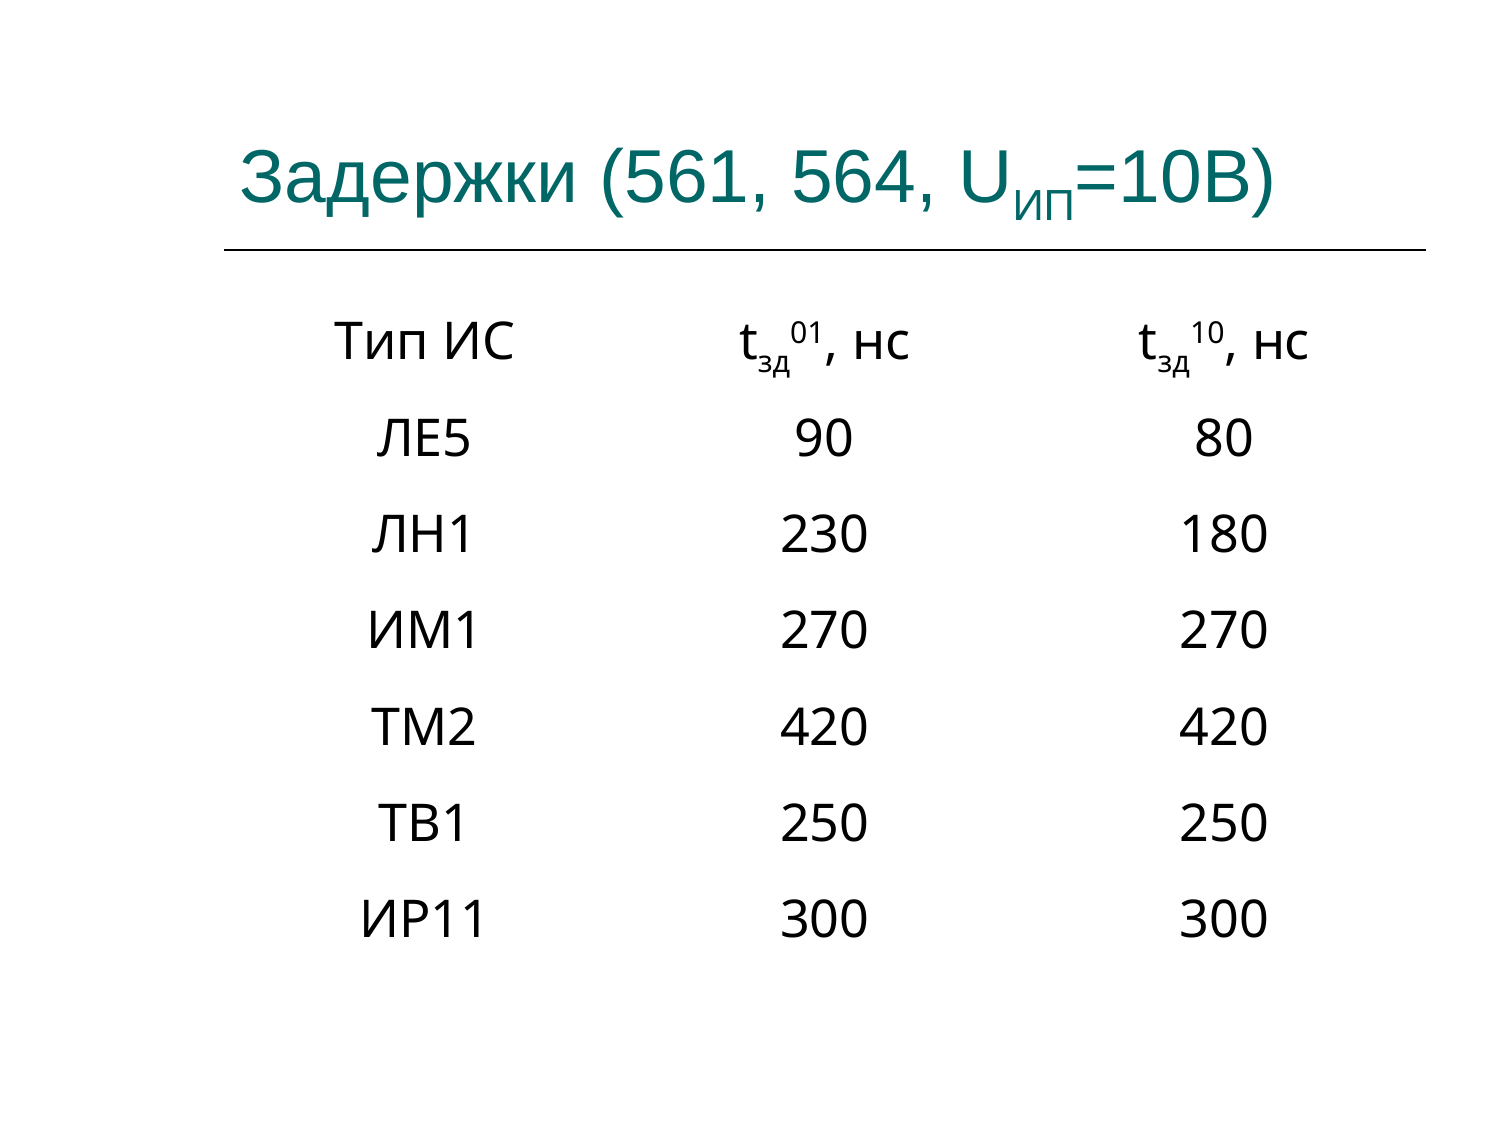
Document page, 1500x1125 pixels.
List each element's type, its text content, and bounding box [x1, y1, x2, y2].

table_cell 250 [1024, 782, 1424, 878]
table_cell ТМ2 [225, 685, 625, 782]
table_cell 90 [625, 396, 1024, 492]
table_cell ИМ1 [225, 589, 625, 685]
table_cell 420 [625, 685, 1024, 782]
table_cell 250 [625, 782, 1024, 878]
table_cell 180 [1024, 492, 1424, 589]
table_cell 300 [1024, 878, 1424, 975]
table_cell ЛЕ5 [225, 396, 625, 492]
table_cell 300 [625, 878, 1024, 975]
table_header tзд01, нс [625, 300, 1024, 396]
table_cell 420 [1024, 685, 1424, 782]
table_header Тип ИС [225, 300, 625, 396]
table_header tзд10, нс [1024, 300, 1424, 396]
table_cell 270 [625, 589, 1024, 685]
table_cell 230 [625, 492, 1024, 589]
table_cell ТВ1 [225, 782, 625, 878]
table_cell 270 [1024, 589, 1424, 685]
table_cell 80 [1024, 396, 1424, 492]
title Задержки (561, 564, UИП=10В) [224, 49, 1425, 237]
table_cell ИР11 [225, 878, 625, 975]
table_cell ЛН1 [225, 492, 625, 589]
